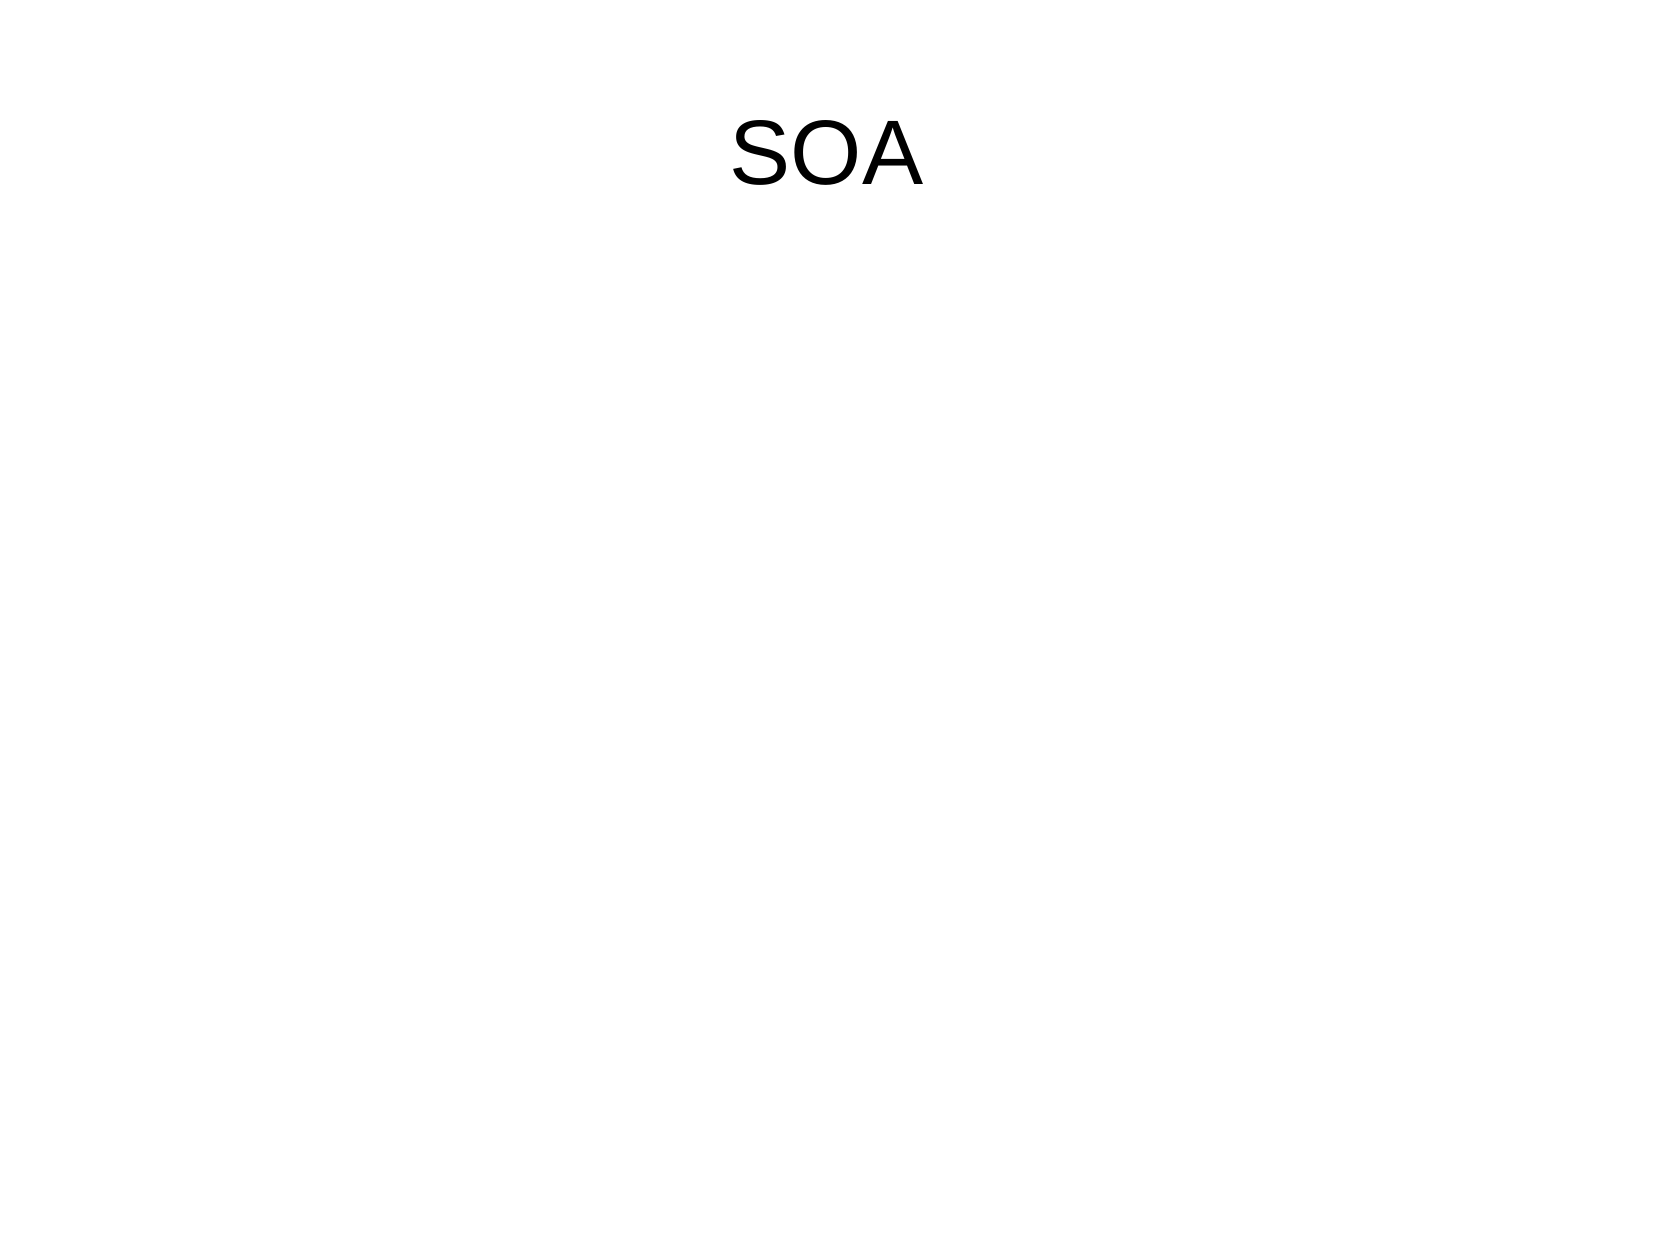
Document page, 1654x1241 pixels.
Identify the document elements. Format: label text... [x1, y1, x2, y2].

title SOA [82, 49, 1571, 257]
